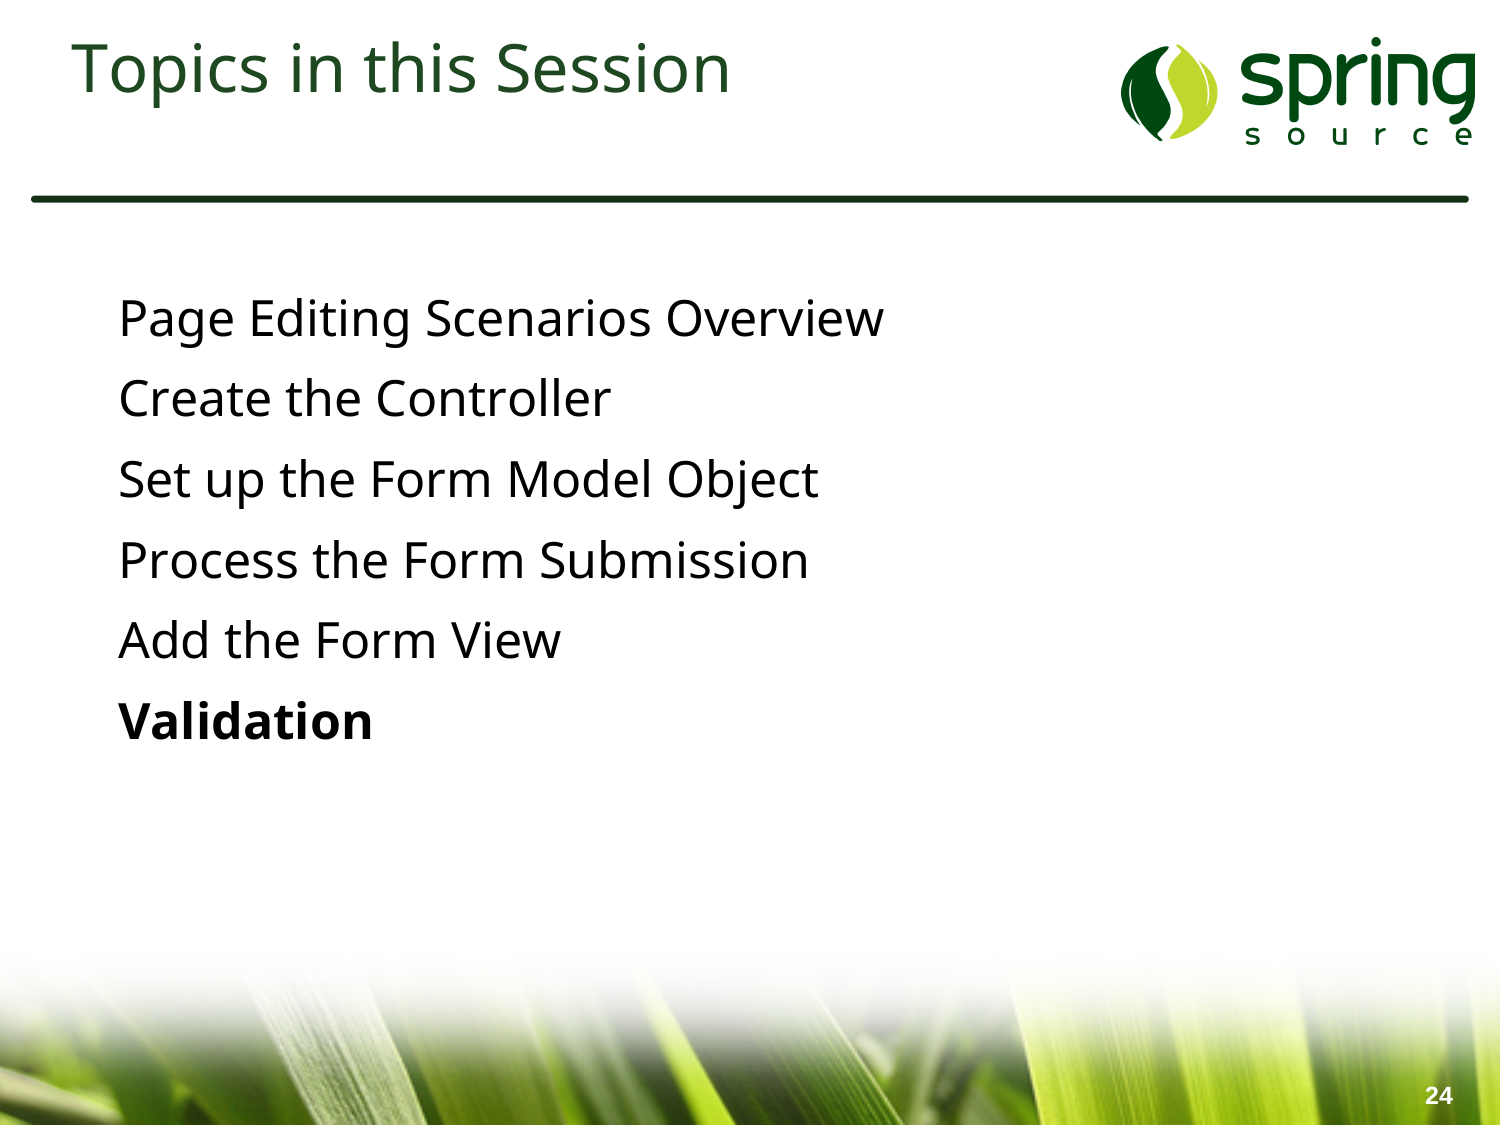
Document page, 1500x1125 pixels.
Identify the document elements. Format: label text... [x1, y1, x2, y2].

picture [1121, 37, 1475, 145]
list Page Editing Scenarios Overview Create the Controller Set up the Form Model Object Process the Form Submission Add the Form View Validation [103, 275, 1394, 938]
picture [0, 944, 1500, 1125]
title Topics in this Session [56, 13, 1089, 176]
